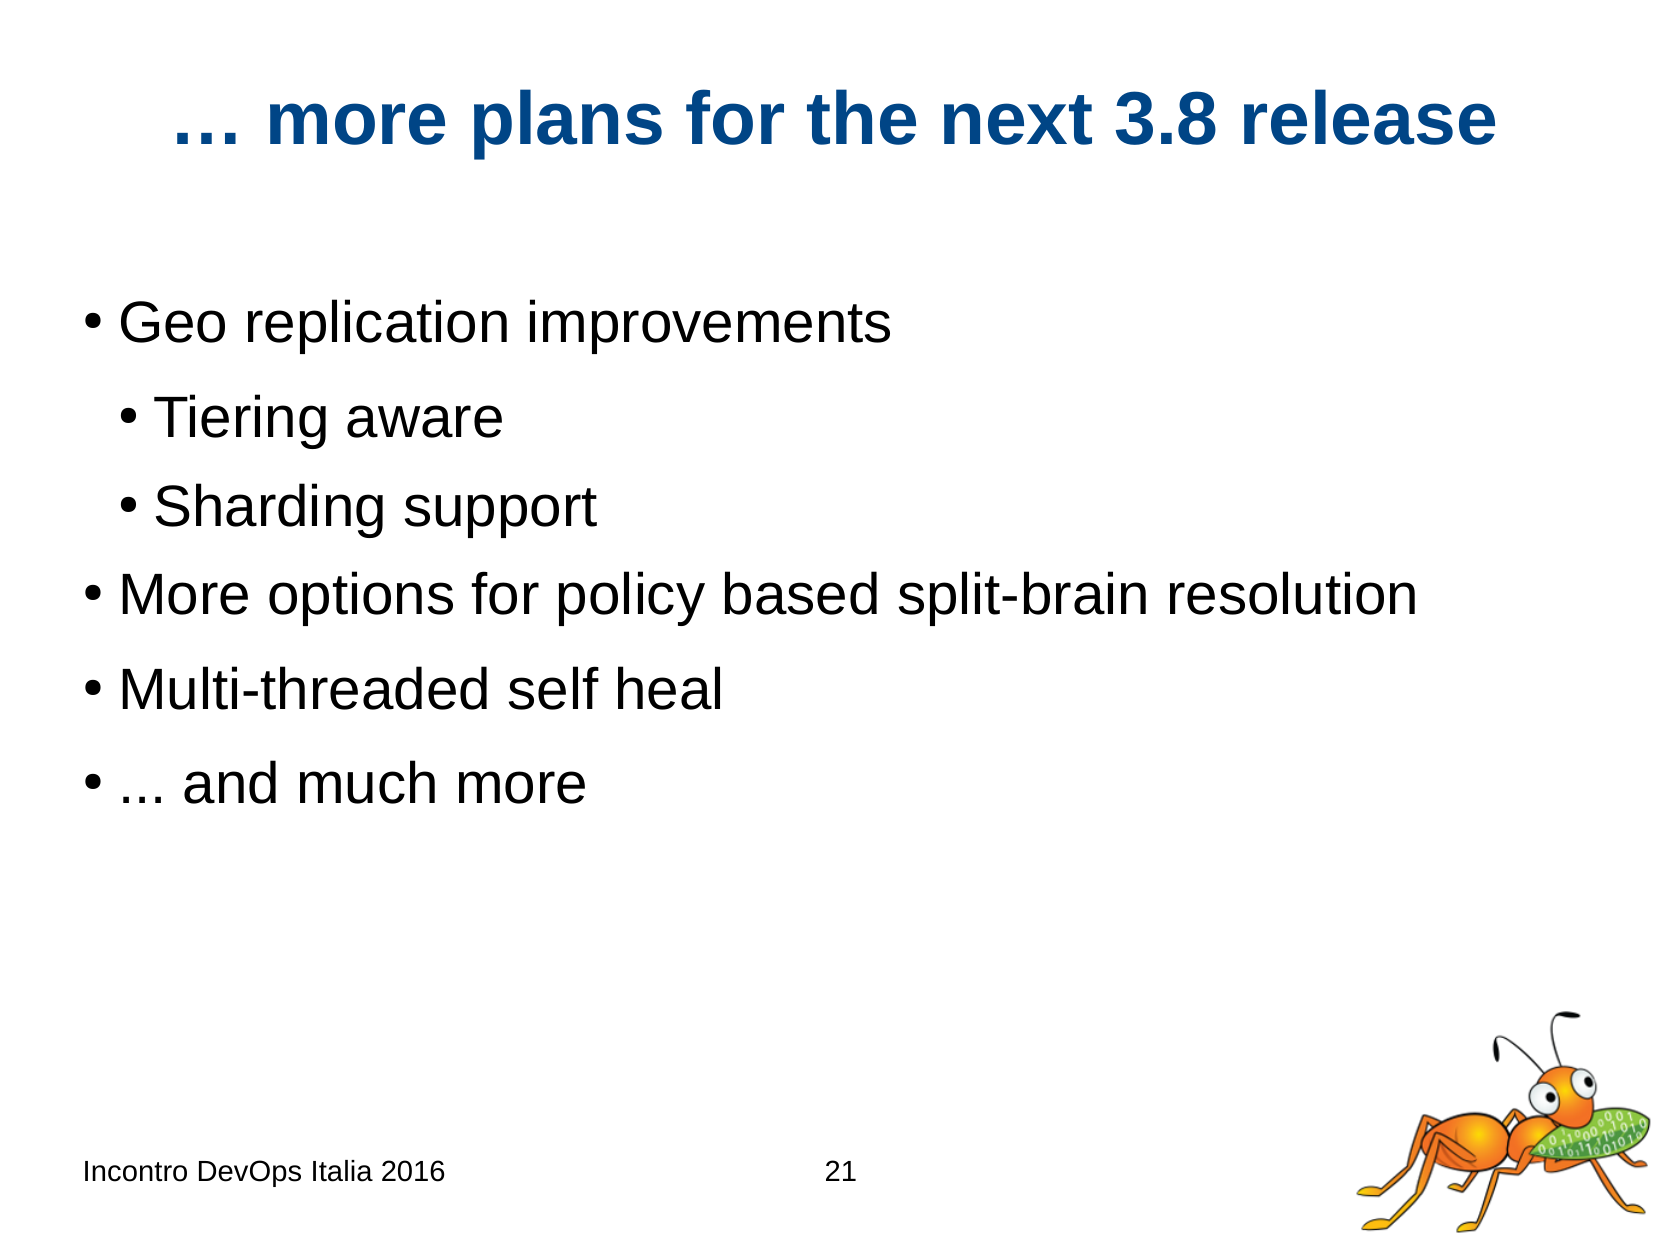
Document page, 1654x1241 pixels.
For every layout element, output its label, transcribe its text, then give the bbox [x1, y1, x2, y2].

title … more plans for the next 3.8 release [90, 15, 1579, 223]
picture [1353, 1009, 1654, 1235]
list Geo replication improvements Tiering aware Sharding support More options for policy based split-brain resolution Multi-threaded self heal ... and much more [82, 290, 1571, 1010]
